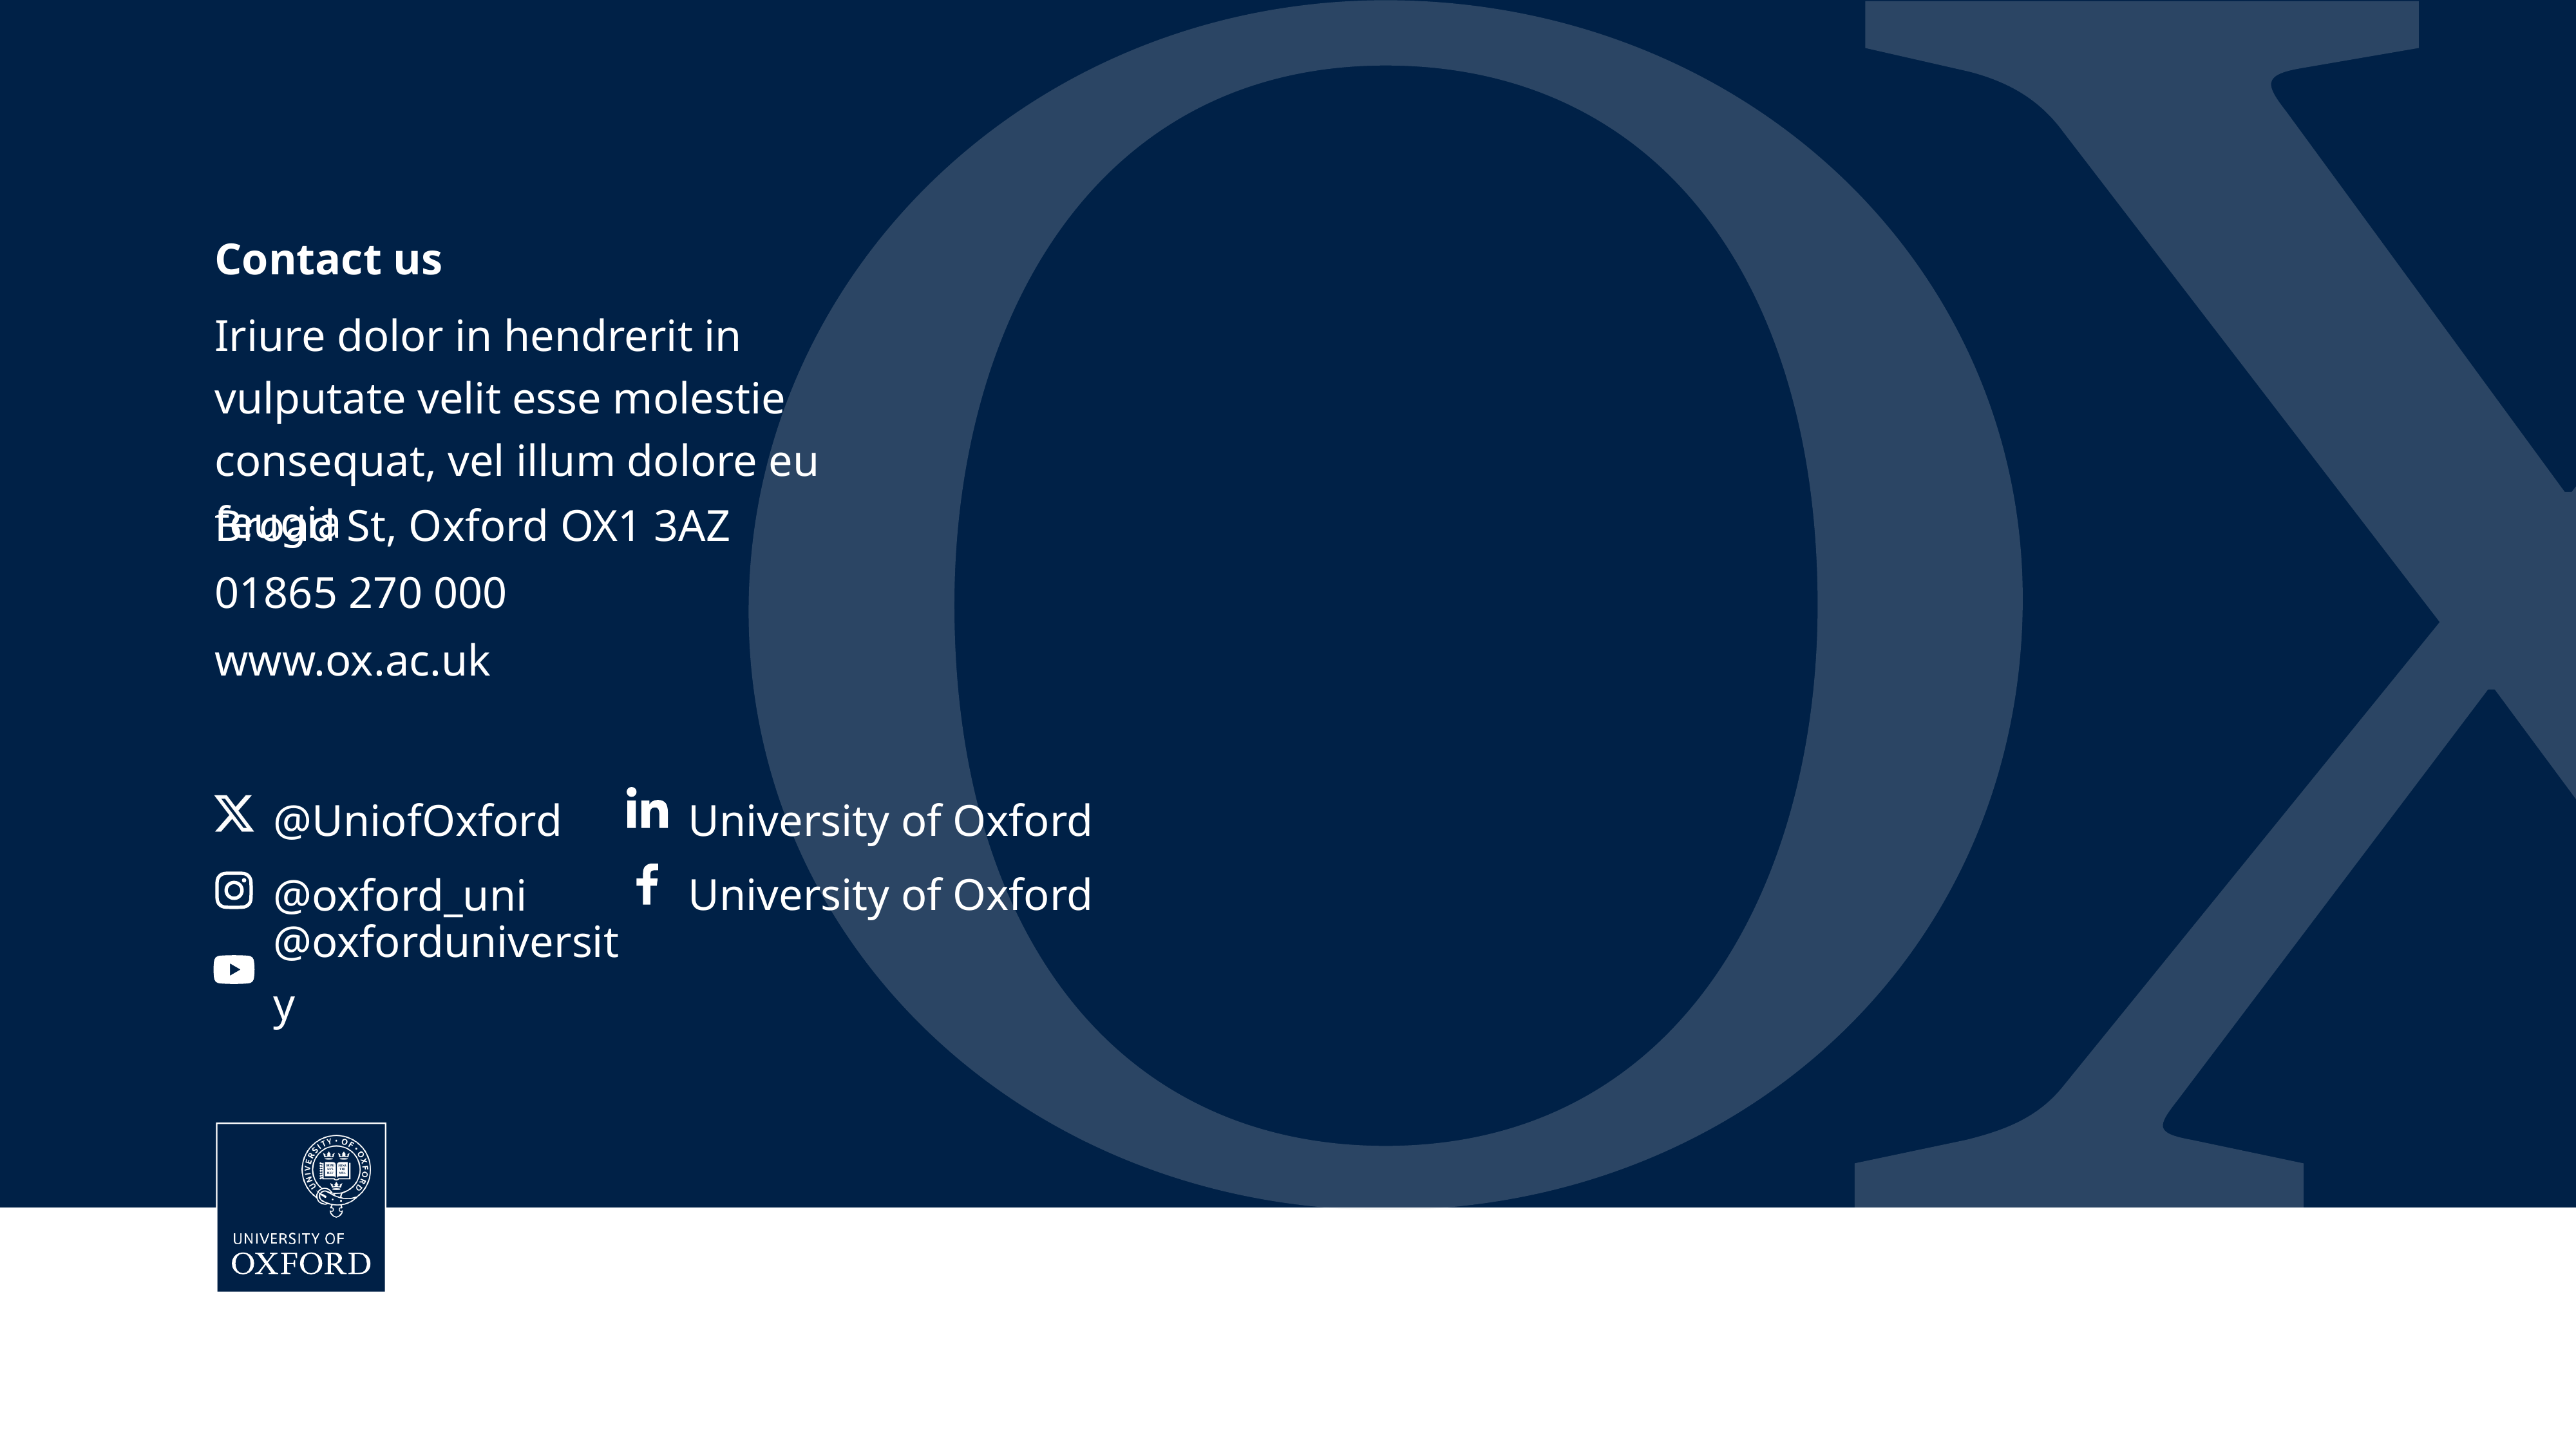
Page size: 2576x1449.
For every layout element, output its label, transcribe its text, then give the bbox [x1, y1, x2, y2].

list @oxford_uni [273, 860, 600, 916]
picture [234, 1233, 242, 1244]
list Contact us [214, 238, 900, 289]
list University of Oxford [688, 860, 1115, 916]
list @UniofOxford [273, 786, 600, 842]
picture [260, 1233, 269, 1244]
picture [245, 1233, 252, 1244]
picture [289, 1233, 296, 1244]
list Iriure dolor in hendrerit in vulputate velit esse molestie consequat, vel illum dolore eu feugia [214, 298, 900, 459]
picture [302, 1233, 319, 1244]
list University of Oxford [688, 786, 1115, 842]
picture [213, 794, 255, 833]
picture [325, 1233, 335, 1244]
picture [279, 1233, 287, 1244]
picture [301, 1135, 371, 1218]
list Broad St, Oxford OX1 3AZ 01865 270 000 www.ox.ac.uk [214, 482, 900, 643]
list @oxforduniversity [273, 938, 637, 994]
picture [337, 1233, 344, 1244]
